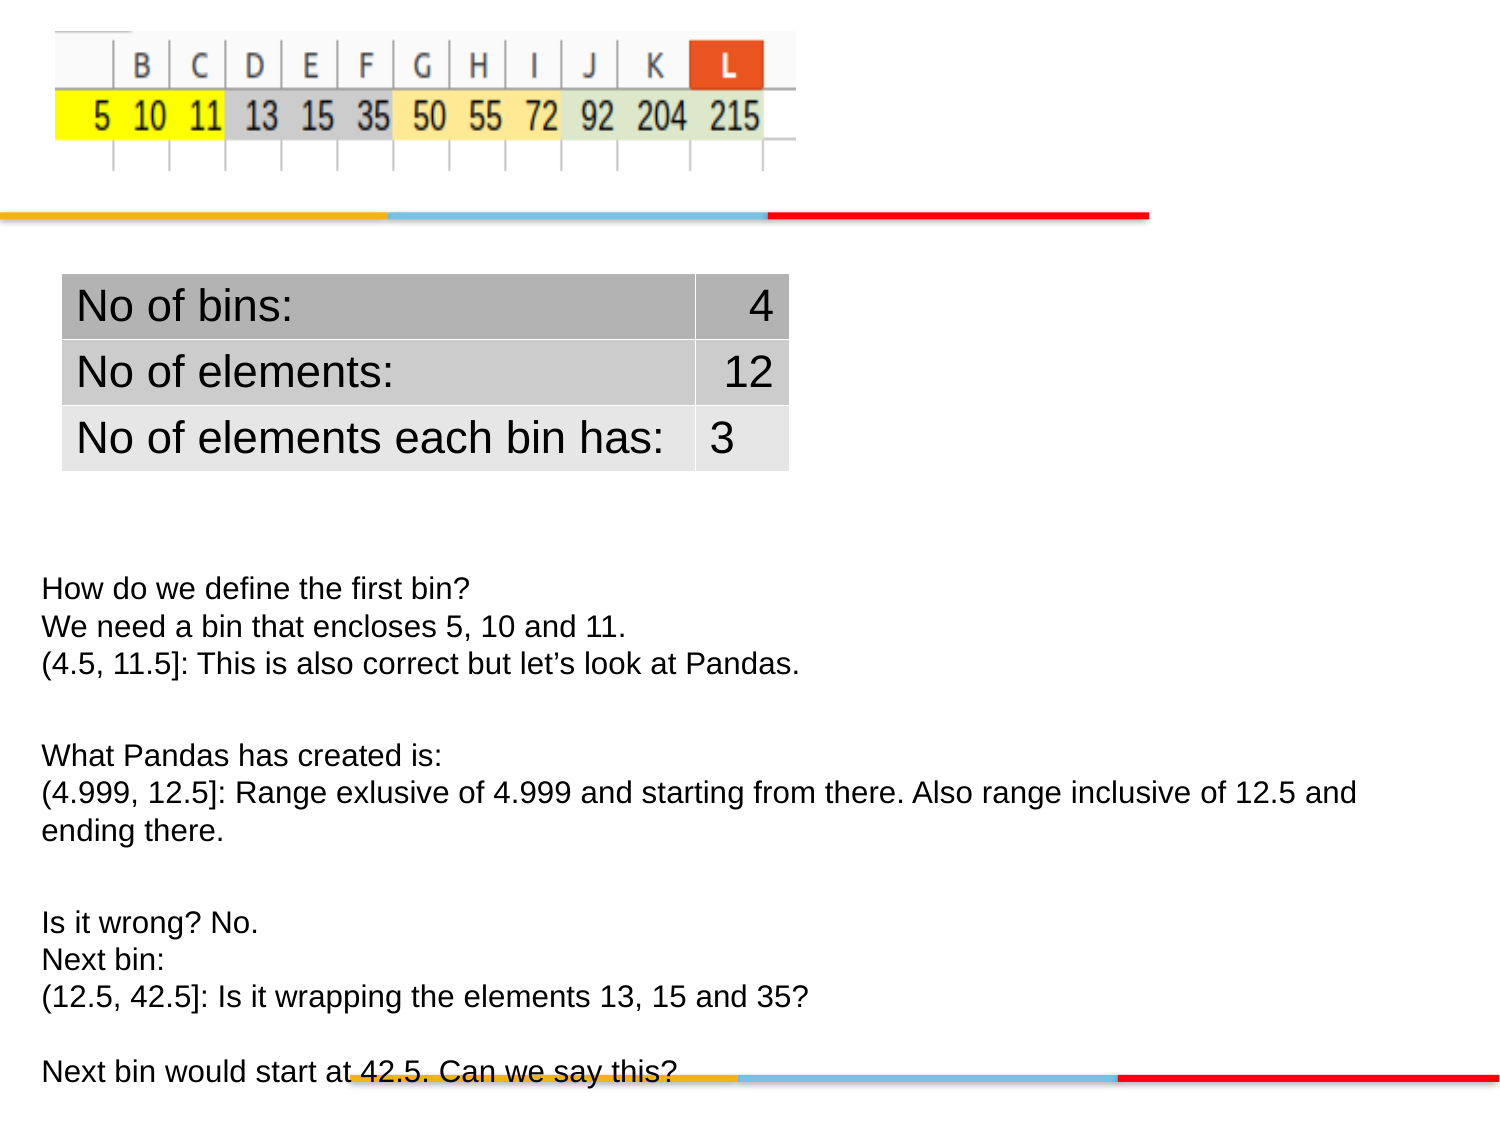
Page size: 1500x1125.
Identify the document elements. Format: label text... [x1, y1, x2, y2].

table_cell No of elements each bin has: [62, 406, 695, 471]
picture [55, 31, 796, 171]
table_cell 12 [696, 340, 789, 405]
table_header No of bins: [62, 274, 695, 339]
table_cell No of elements: [62, 340, 695, 405]
table_header 4 [696, 274, 789, 339]
text_box How do we define the first bin? We need a bin that encloses 5, 10 and 11. (4.5, 11.5]: This is also correct but let’s look at Pandas. What Pandas has created is: (4.999, 12.5]: Range exlusive of 4.999 and starting from there. Also range inclusive of 12.5 and ending there. Is it wrong? No. Next bin: (12.5, 42.5]: Is it wrapping the elements 13, 15 and 35? Next bin would start at 42.5. Can we say this? [26, 560, 1474, 1110]
table_cell 3 [696, 406, 789, 471]
